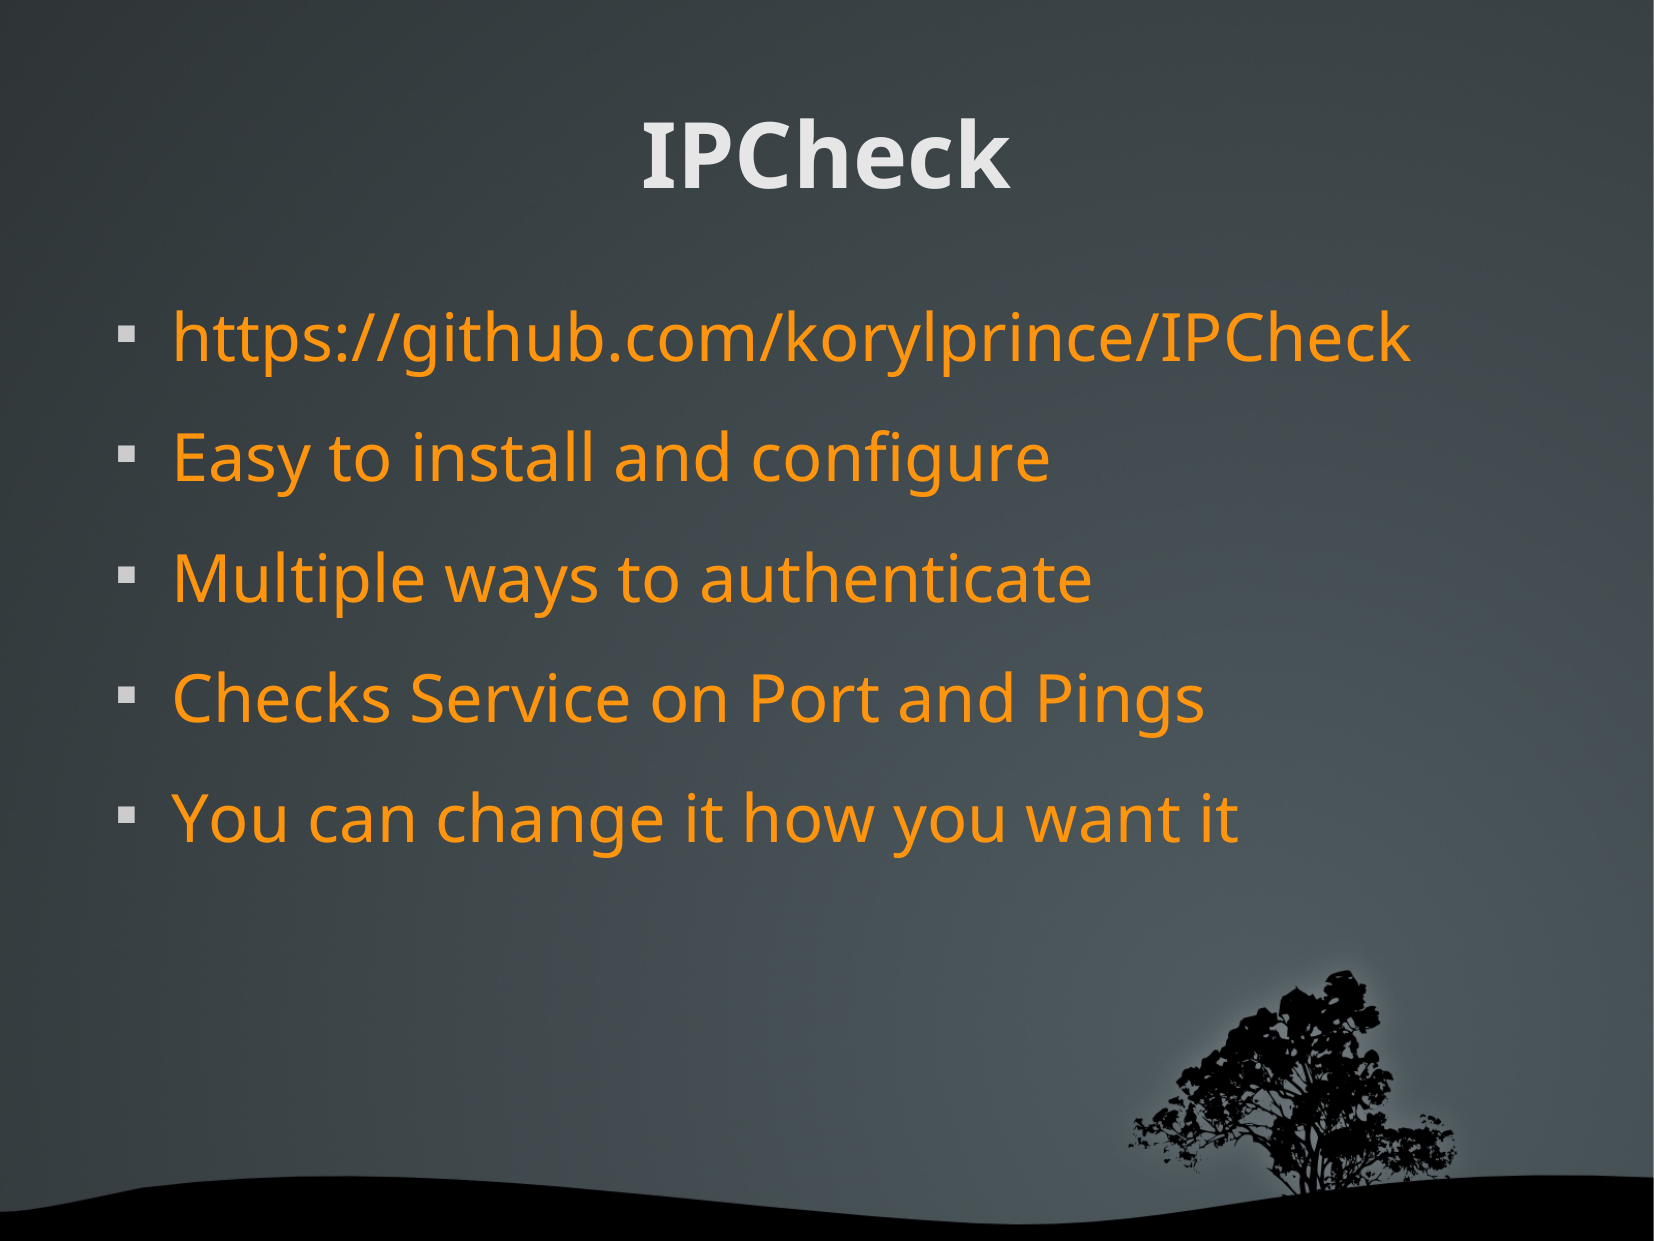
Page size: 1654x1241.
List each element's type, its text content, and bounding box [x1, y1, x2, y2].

list https://github.com/korylprince/IPCheck Easy to install and configure Multiple ways to authenticate Checks Service on Port and Pings You can change it how you want it [82, 290, 1571, 1109]
title IPCheck [82, 49, 1571, 257]
picture [0, 0, 1654, 1241]
